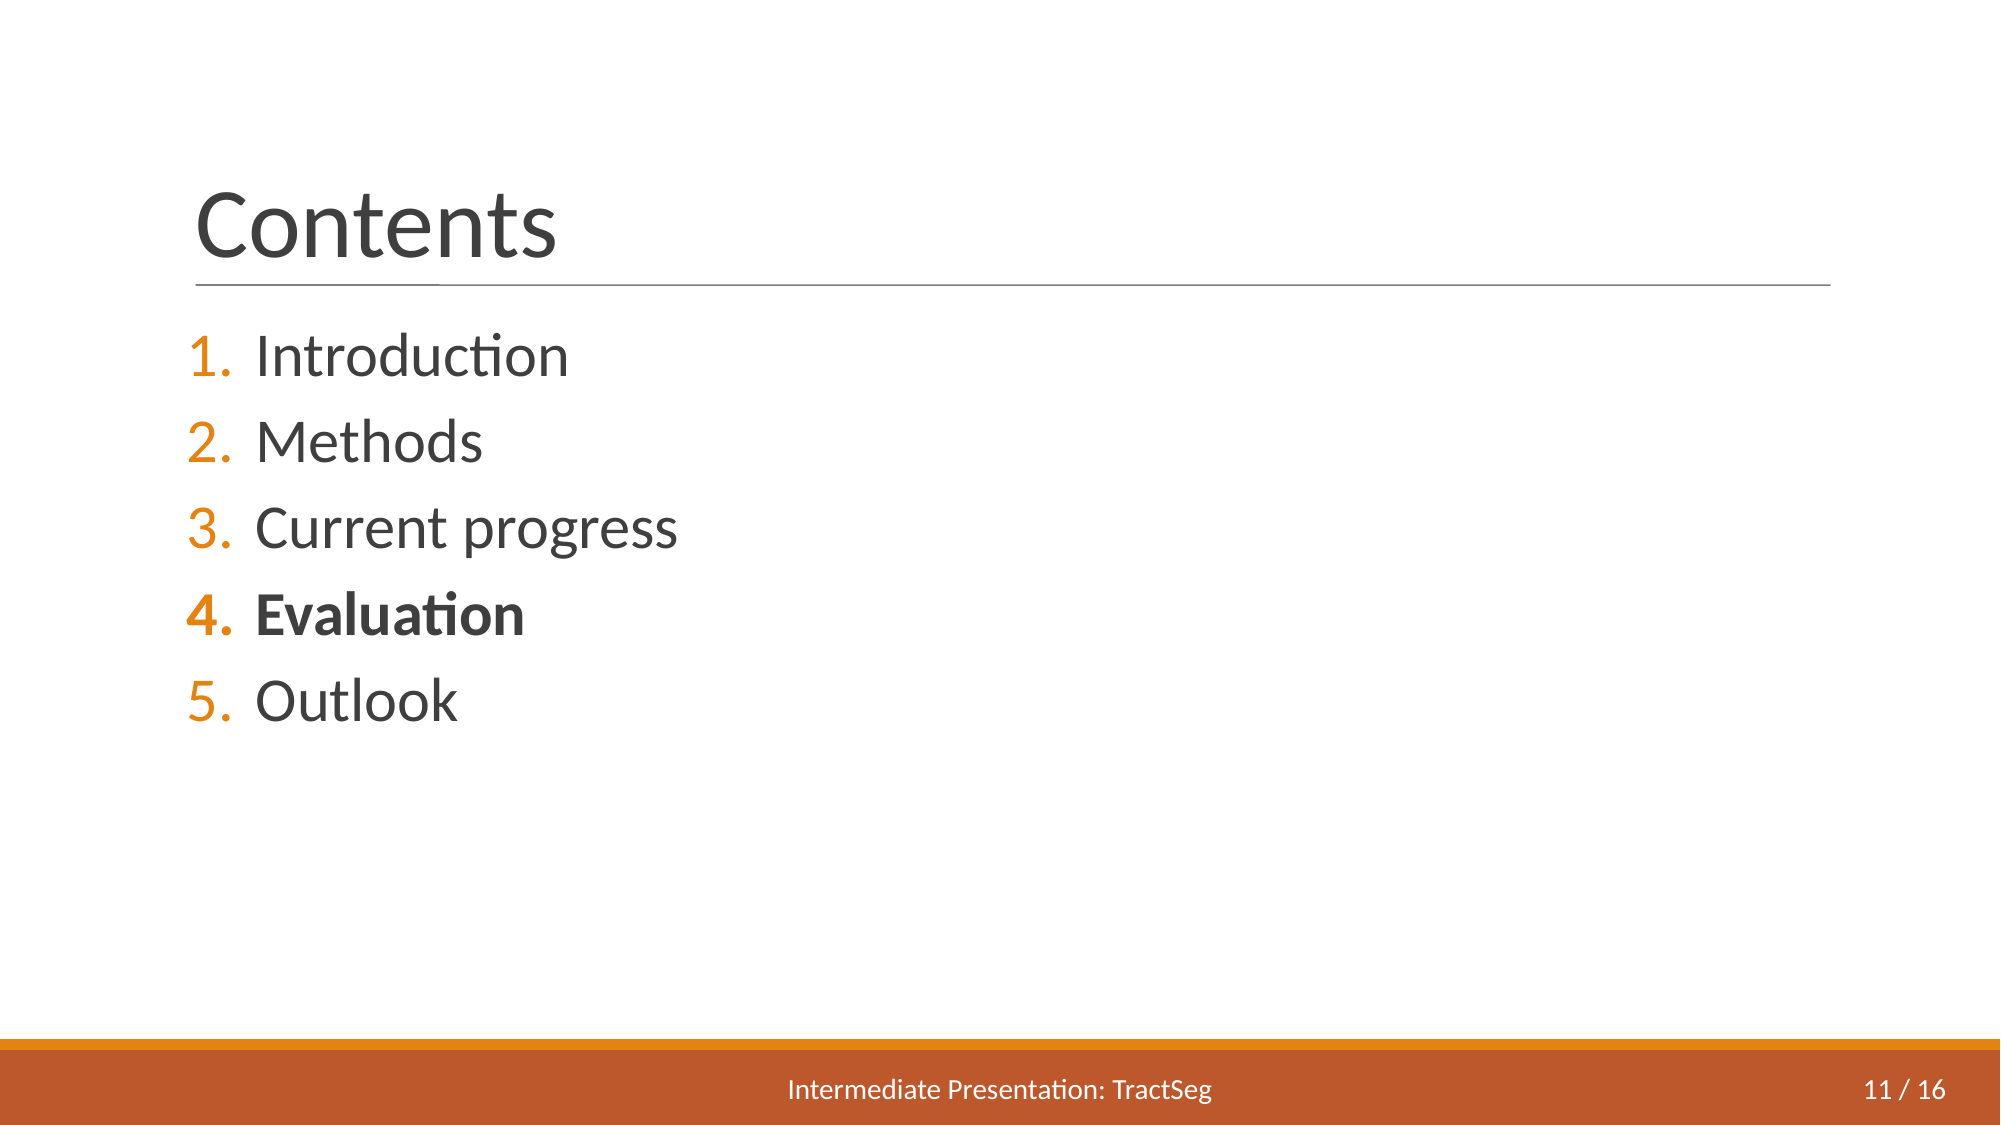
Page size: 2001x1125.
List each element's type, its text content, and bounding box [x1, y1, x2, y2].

list Introduction Methods Current progress Evaluation Outlook [180, 302, 1830, 941]
slide_number 1 / 16 [1741, 753, 1962, 1125]
title Contents [180, 47, 1830, 285]
slide_number Intermediate Presentation: TractSeg [552, 753, 1448, 1125]
